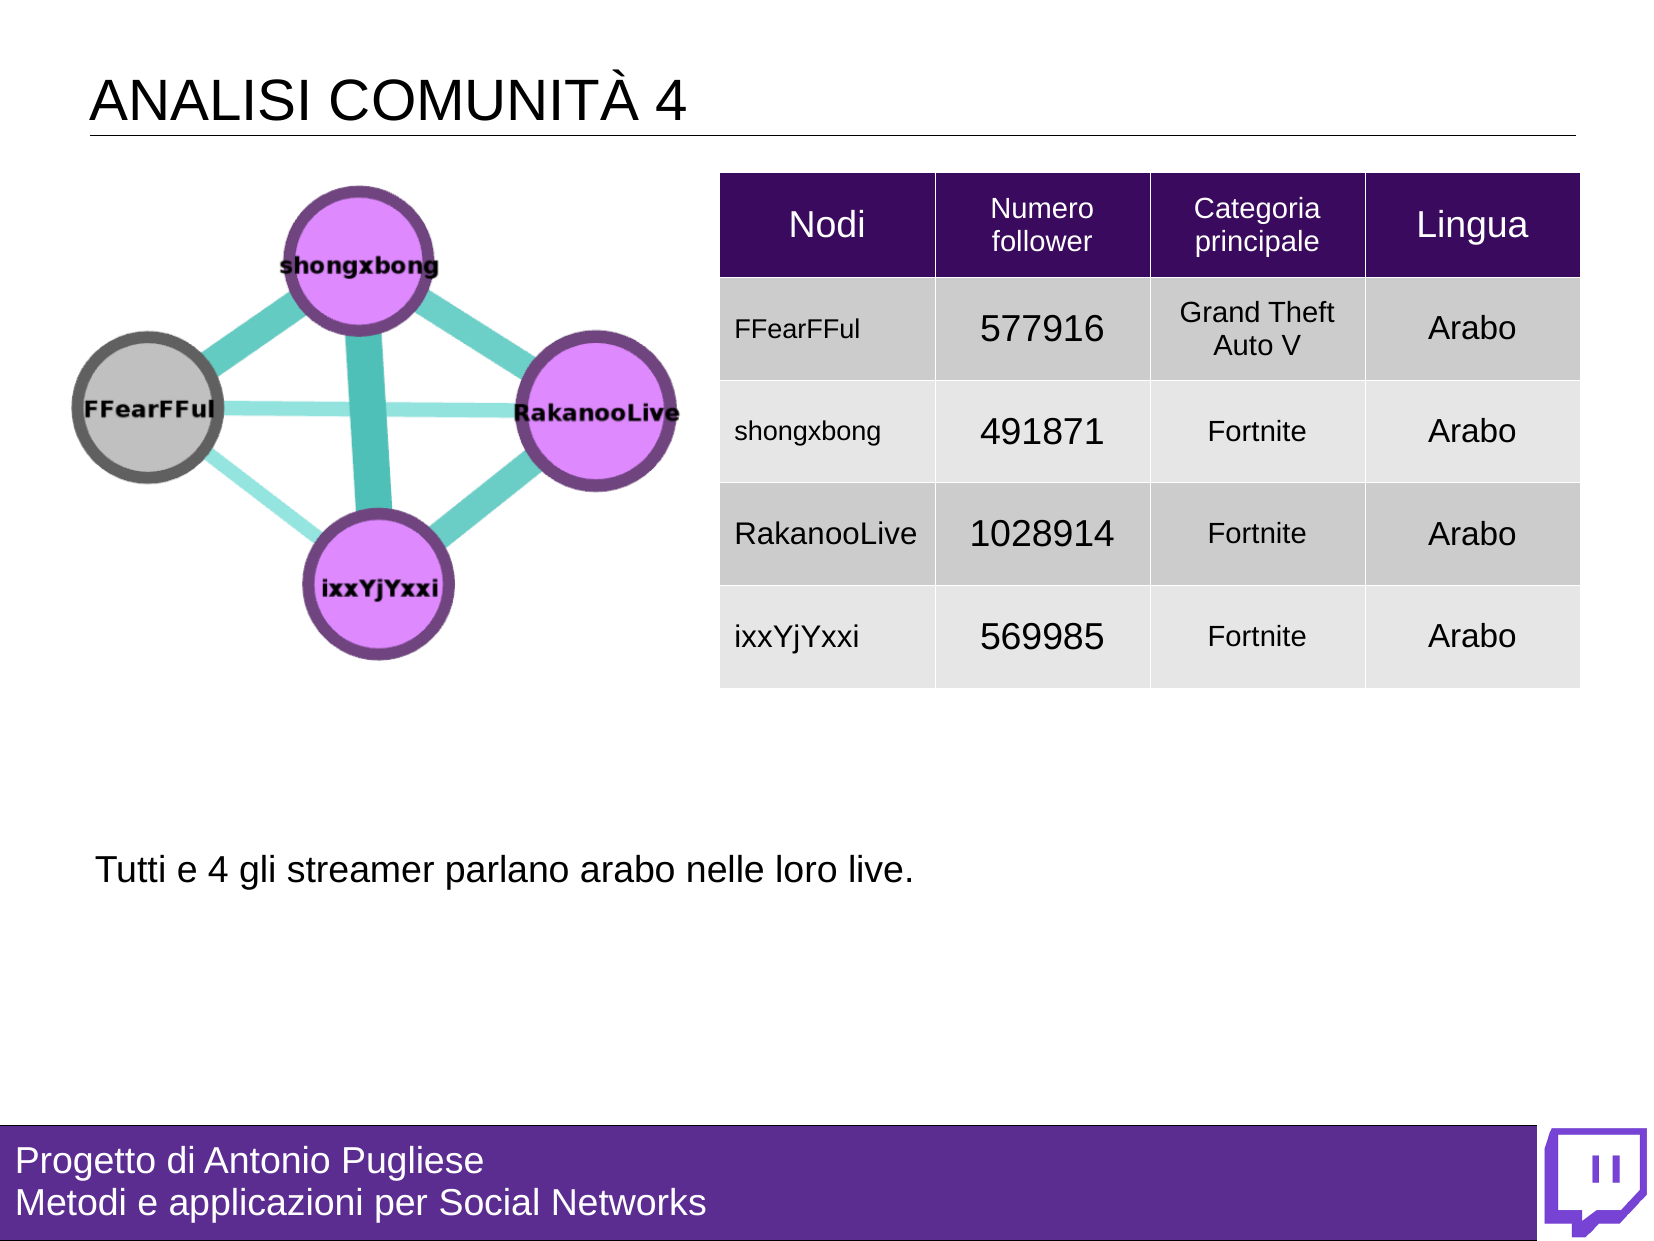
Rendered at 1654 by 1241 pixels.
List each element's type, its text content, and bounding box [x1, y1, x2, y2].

table_cell 1028914 [936, 483, 1150, 585]
table_cell 577916 [936, 278, 1150, 380]
table_cell ixxYjYxxi [720, 586, 935, 688]
table_cell Arabo [1366, 278, 1580, 380]
table_cell Arabo [1366, 586, 1580, 688]
picture [1537, 1124, 1653, 1241]
text_box [0, 1125, 1537, 1241]
table_header Nodi [720, 173, 935, 277]
table_cell RakanooLive [720, 483, 935, 585]
table_header Lingua [1366, 173, 1580, 277]
text_box ANALISI COMUNITÀ 4 [75, 60, 1576, 166]
table_cell Arabo [1366, 483, 1580, 585]
table_header Numero follower [936, 173, 1150, 277]
table_cell 569985 [936, 586, 1150, 688]
table_cell Fortnite [1151, 586, 1365, 688]
picture [67, 181, 684, 664]
text_box Progetto di Antonio Pugliese Metodi e applicazioni per Social Networks [0, 1132, 872, 1232]
table_cell Fortnite [1151, 483, 1365, 585]
table_cell Grand Theft Auto V [1151, 278, 1365, 380]
table_cell Arabo [1366, 381, 1580, 482]
table_cell FFearFFul [720, 278, 935, 380]
table_cell shongxbong [720, 381, 935, 482]
text_box Tutti e 4 gli streamer parlano arabo nelle loro live. [79, 840, 1630, 930]
table_cell 491871 [936, 381, 1150, 482]
table_cell Fortnite [1151, 381, 1365, 482]
table_header Categoria principale [1151, 173, 1365, 277]
